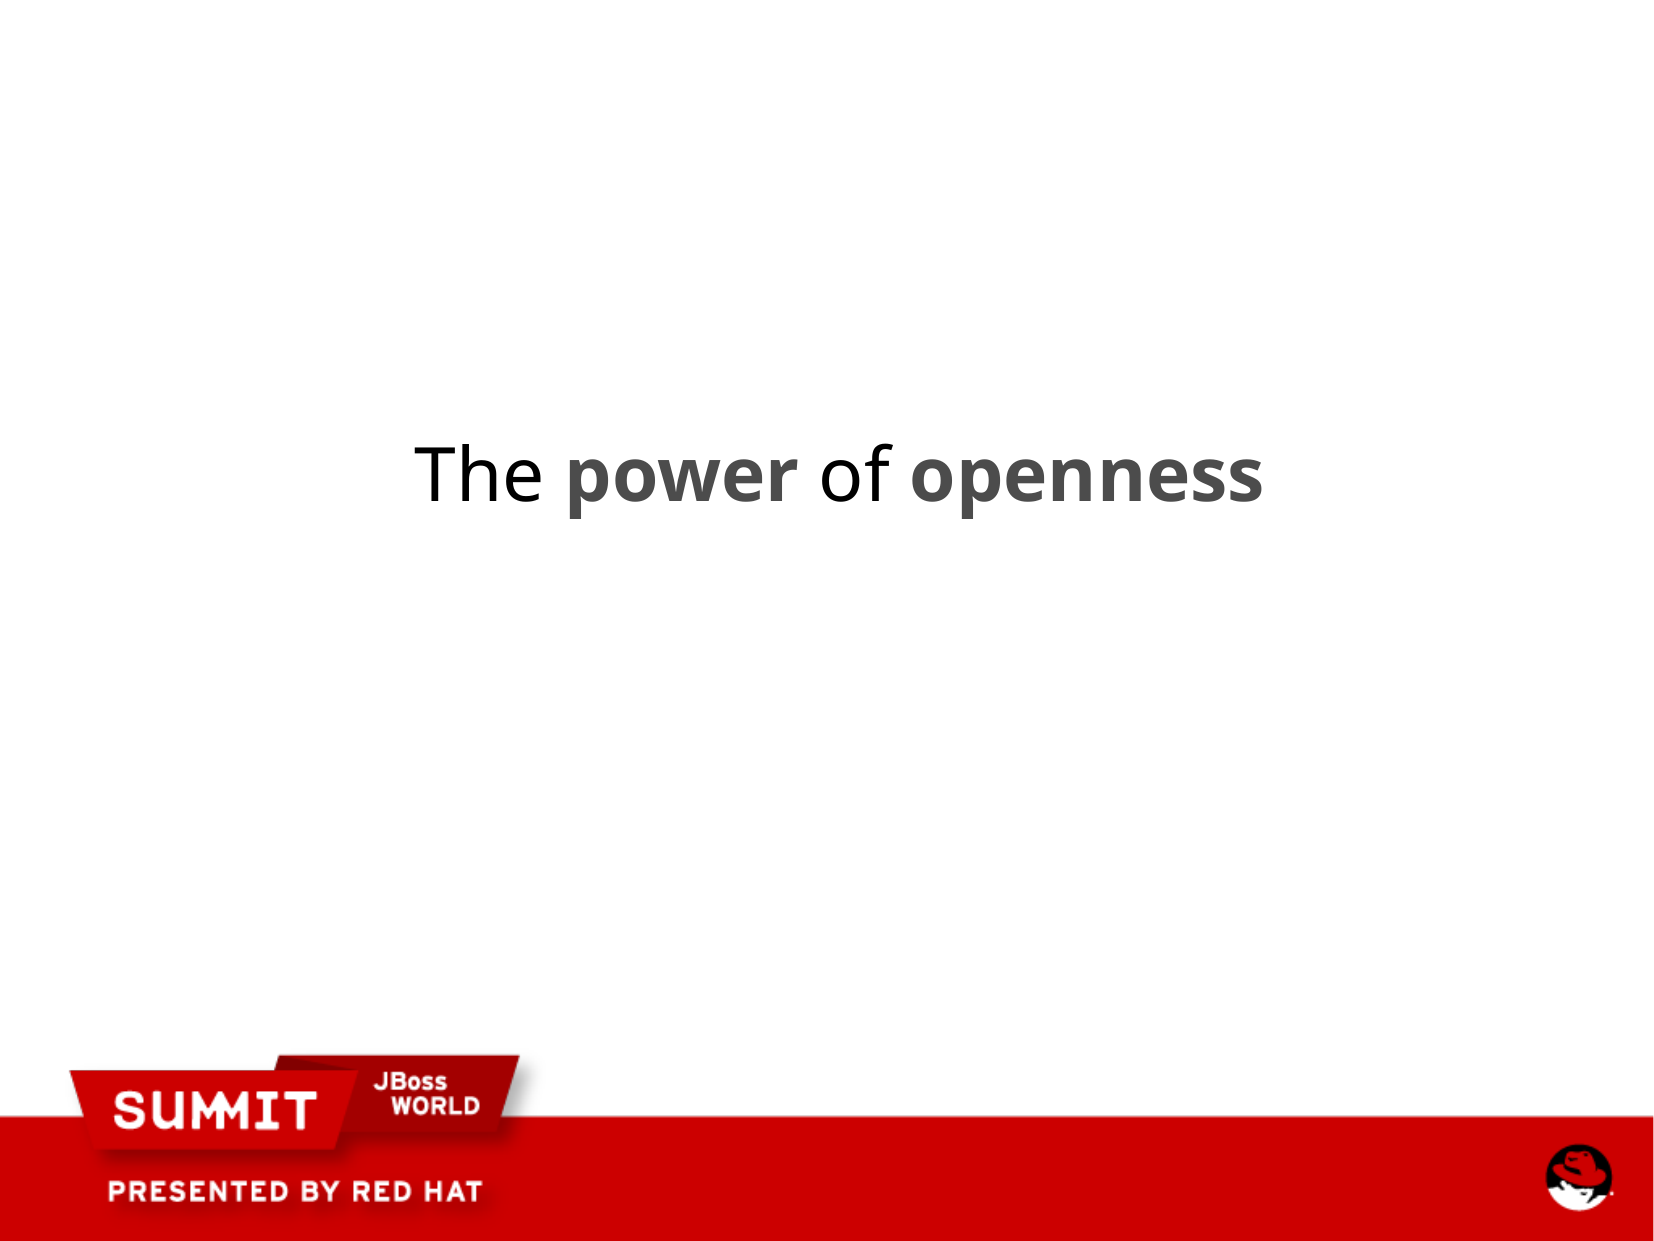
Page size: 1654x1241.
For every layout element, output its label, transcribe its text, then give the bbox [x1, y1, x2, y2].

picture [0, 1043, 1654, 1241]
subtitle The power of openness [82, 37, 1571, 1039]
